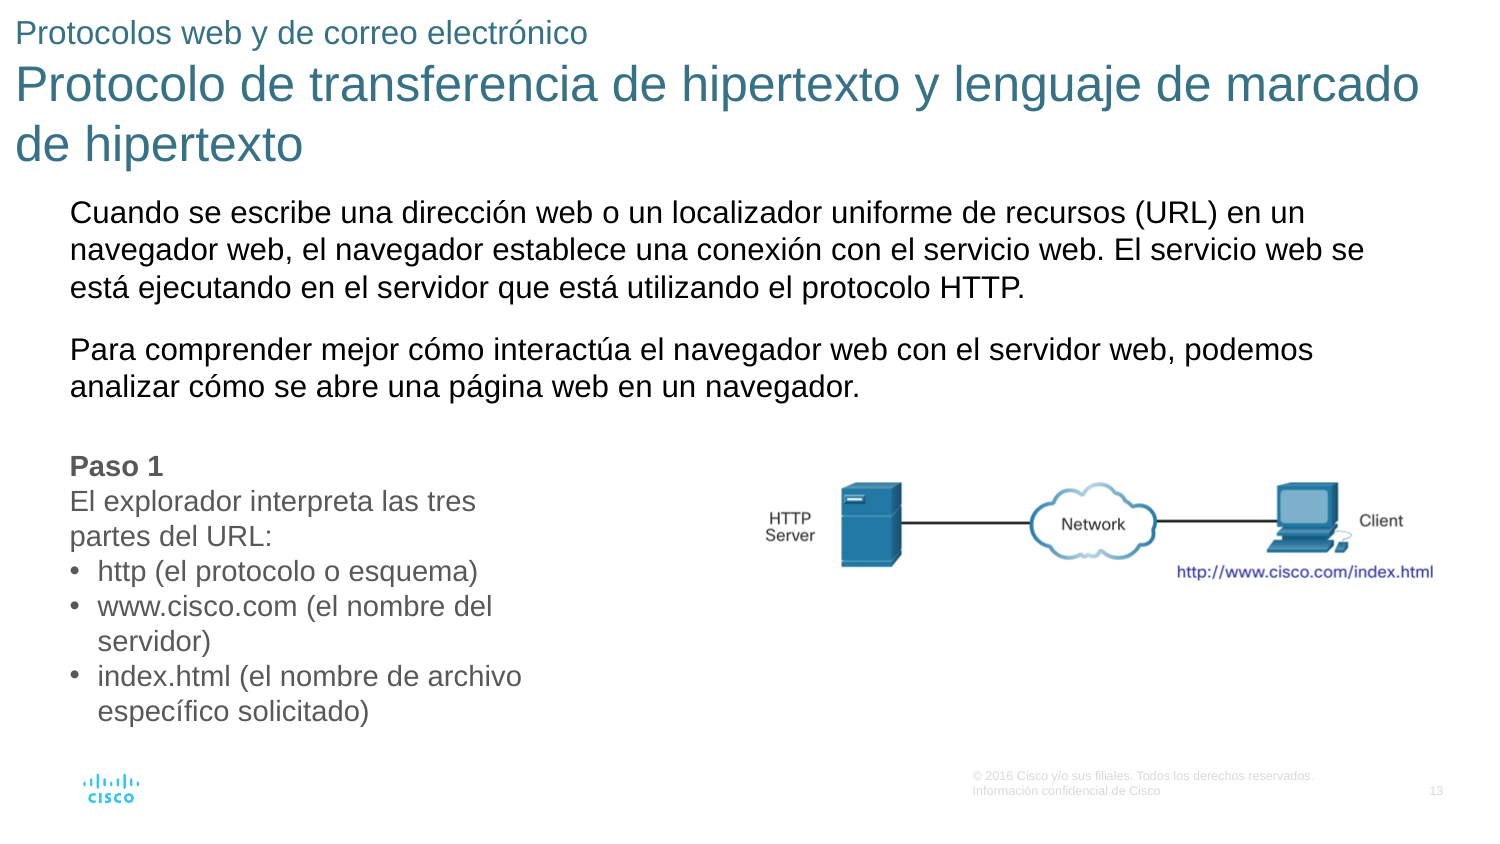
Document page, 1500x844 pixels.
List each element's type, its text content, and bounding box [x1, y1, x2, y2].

list Cuando se escribe una dirección web o un localizador uniforme de recursos (URL) en un navegador web, el navegador establece una conexión con el servicio web. El servicio web se está ejecutando en el servidor que está utilizando el protocolo HTTP. Para comprender mejor cómo interactúa el navegador web con el servidor web, podemos analizar cómo se abre una página web en un navegador. [54, 184, 1409, 435]
title Protocolos web y de correo electrónico Protocolo de transferencia de hipertexto y lenguaje de marcado de hipertexto [0, 29, 1500, 154]
text_box Paso 1 El explorador interpreta las tres partes del URL: http (el protocolo o esquema) www.cisco.com (el nombre del servidor) index.html (el nombre de archivo específico solicitado) [54, 440, 575, 763]
picture [746, 421, 1482, 620]
